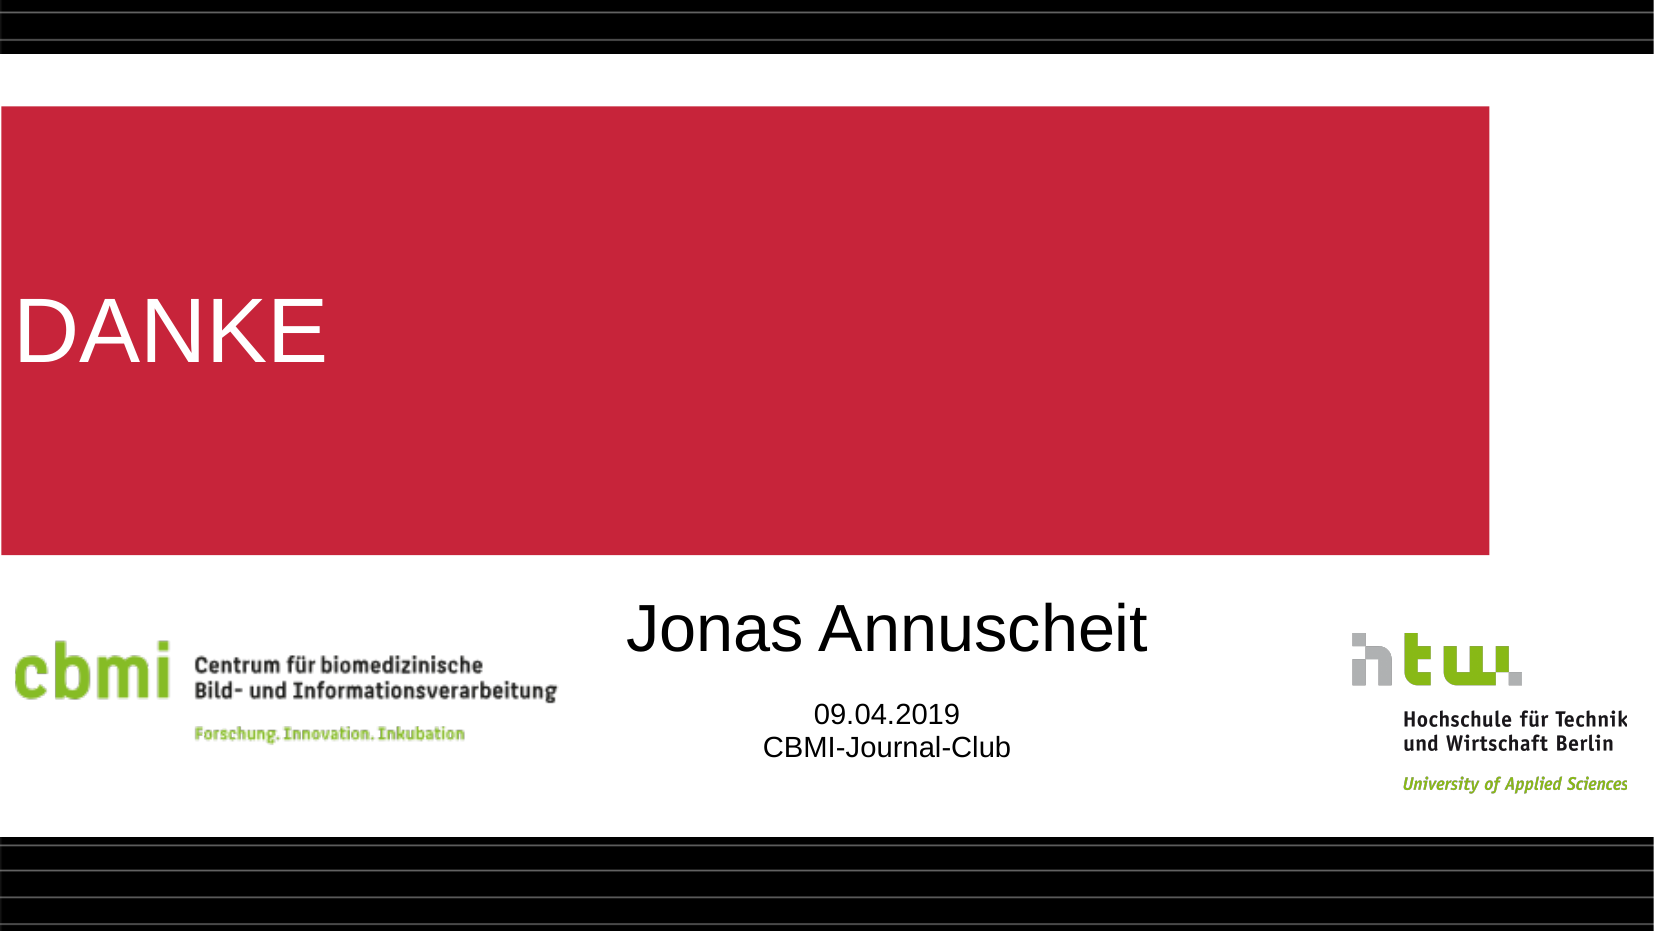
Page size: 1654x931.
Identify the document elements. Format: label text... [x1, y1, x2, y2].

picture [1350, 628, 1627, 796]
picture [0, 0, 1654, 54]
title DANKE [1, 106, 1490, 556]
picture [14, 625, 559, 756]
picture [0, 837, 1654, 931]
subtitle Jonas Annuscheit 09.04.2019 CBMI-Journal-Club [625, 590, 1489, 804]
